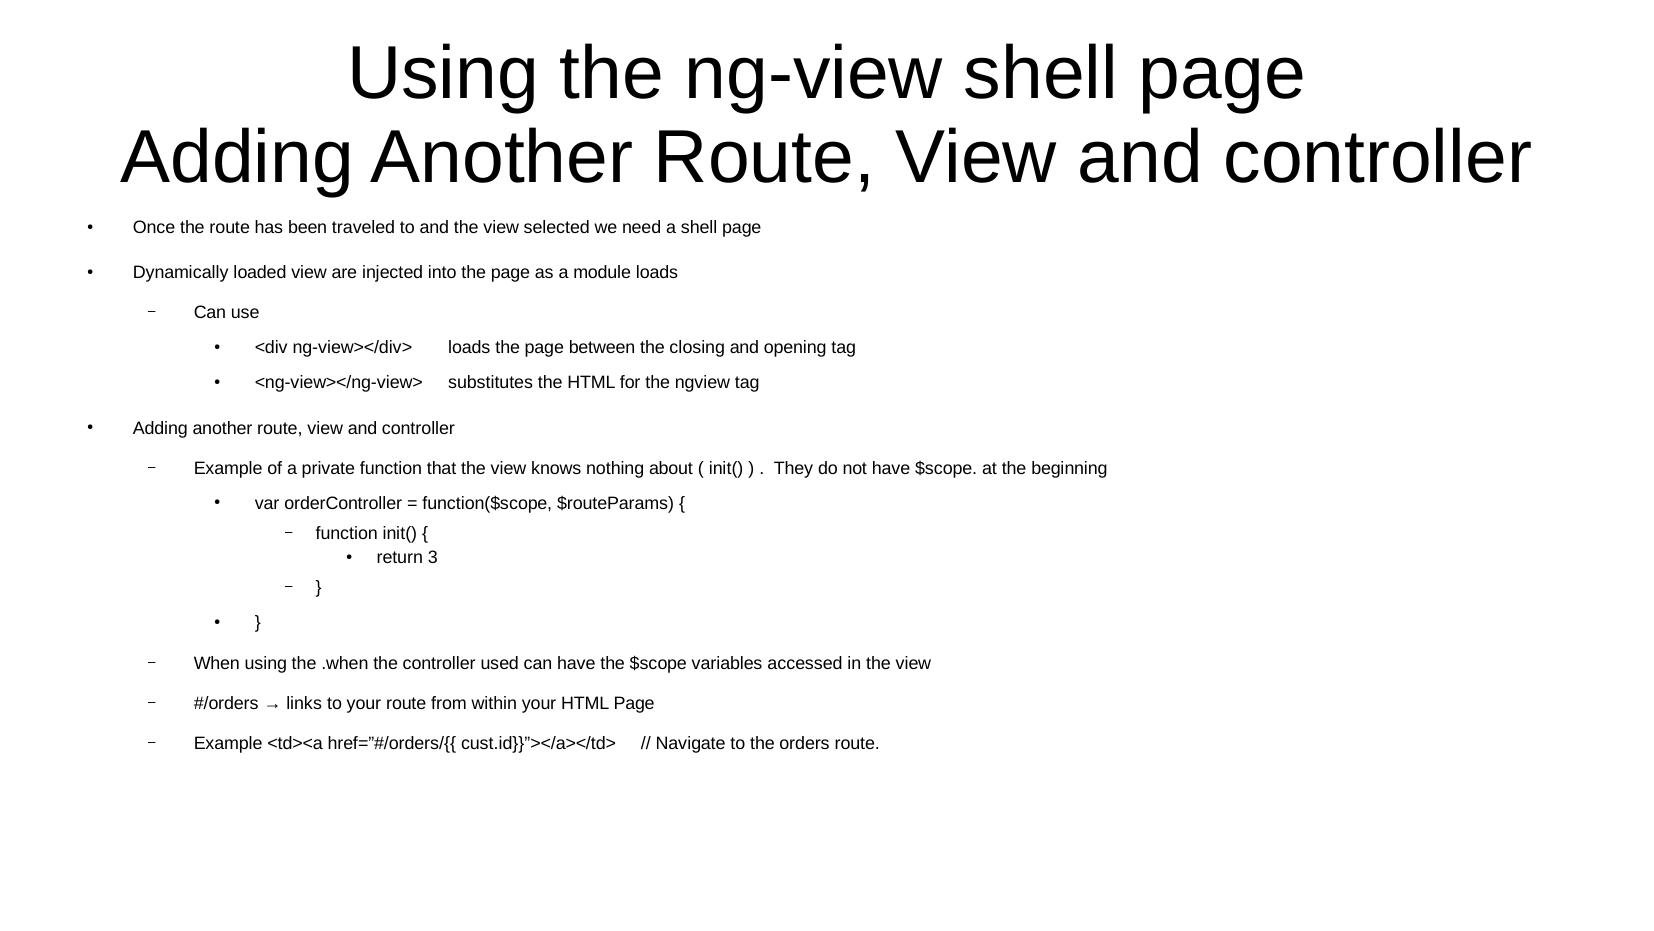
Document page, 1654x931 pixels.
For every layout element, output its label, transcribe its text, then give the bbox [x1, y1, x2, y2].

title Using the ng-view shell page Adding Another Route, View and controller [82, 30, 1571, 199]
list Once the route has been traveled to and the view selected we need a shell page Dynamically loaded view are injected into the page as a module loads Can use <div ng-view></div> loads the page between the closing and opening tag <ng-view></ng-view> substitutes the HTML for the ngview tag Adding another route, view and controller Example of a private function that the view knows nothing about ( init() ) . They do not have $scope. at the beginning var orderController = function($scope, $routeParams) { function init() { return 3 } } When using the .when the controller used can have the $scope variables accessed in the view #/orders → links to your route from within your HTML Page Example <td><a href=”#/orders/{{ cust.id}}”></a></td> // Navigate to the orders route. [71, 217, 1561, 758]
